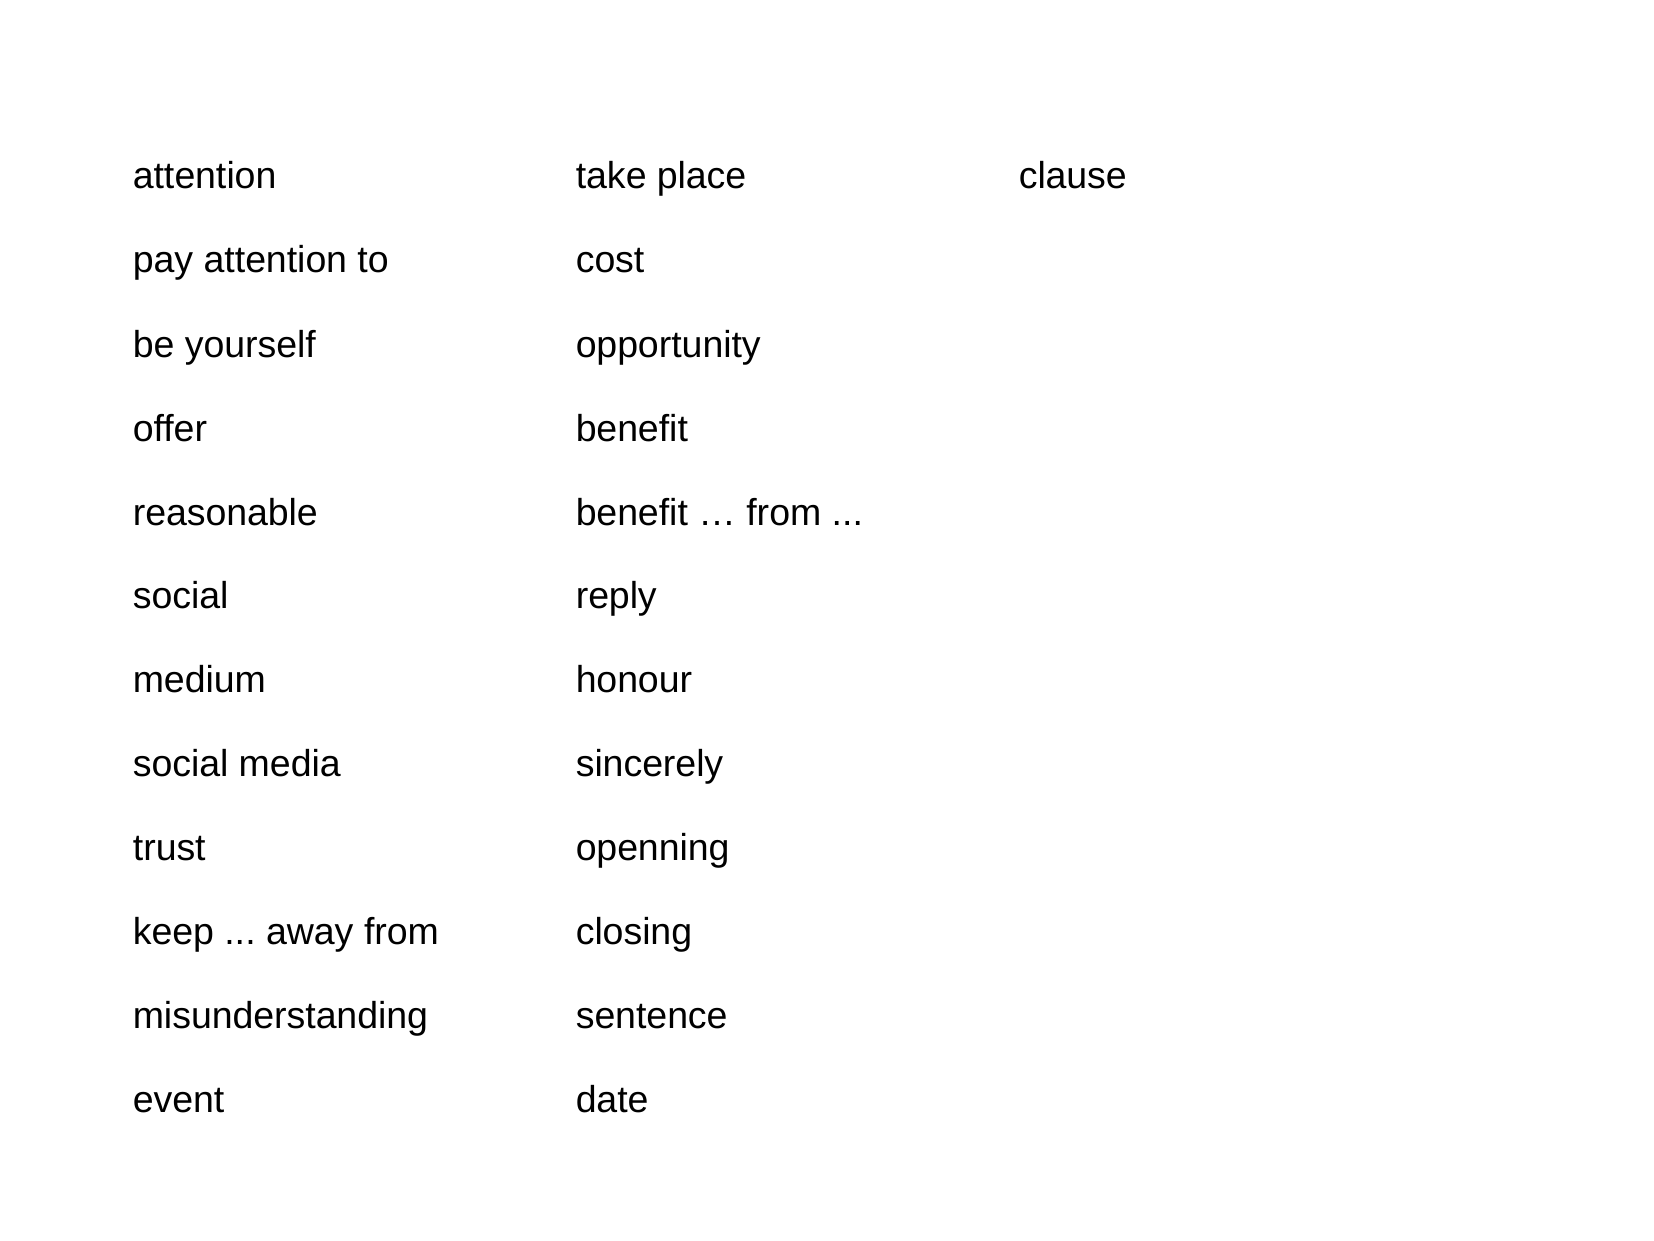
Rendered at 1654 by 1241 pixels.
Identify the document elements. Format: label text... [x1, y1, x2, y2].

text_box attention take place clause pay attention to cost be yourself opportunity offer benefit reasonable benefit … from ... social reply medium honour social media sincerely trust openning keep ... away from closing misunderstanding sentence event date [118, 147, 1565, 1152]
